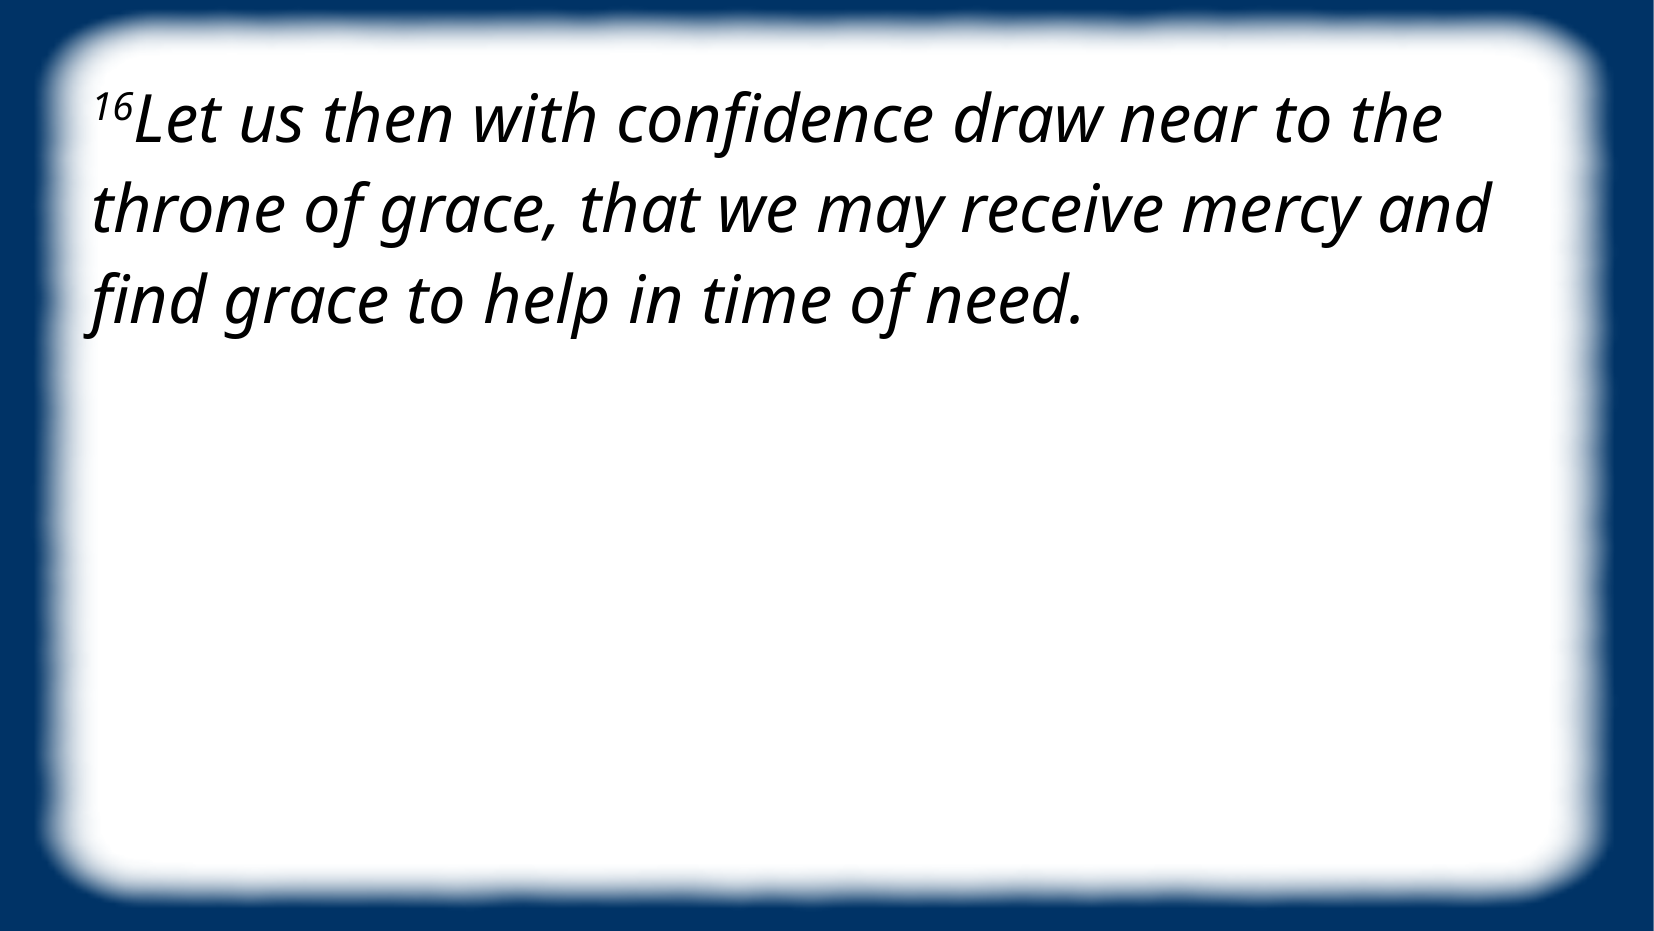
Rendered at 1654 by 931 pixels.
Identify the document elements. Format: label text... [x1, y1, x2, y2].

picture [0, 0, 1654, 931]
text_box 16Let us then with confidence draw near to the throne of grace, that we may receive mercy and find grace to help in time of need. [76, 63, 1577, 346]
